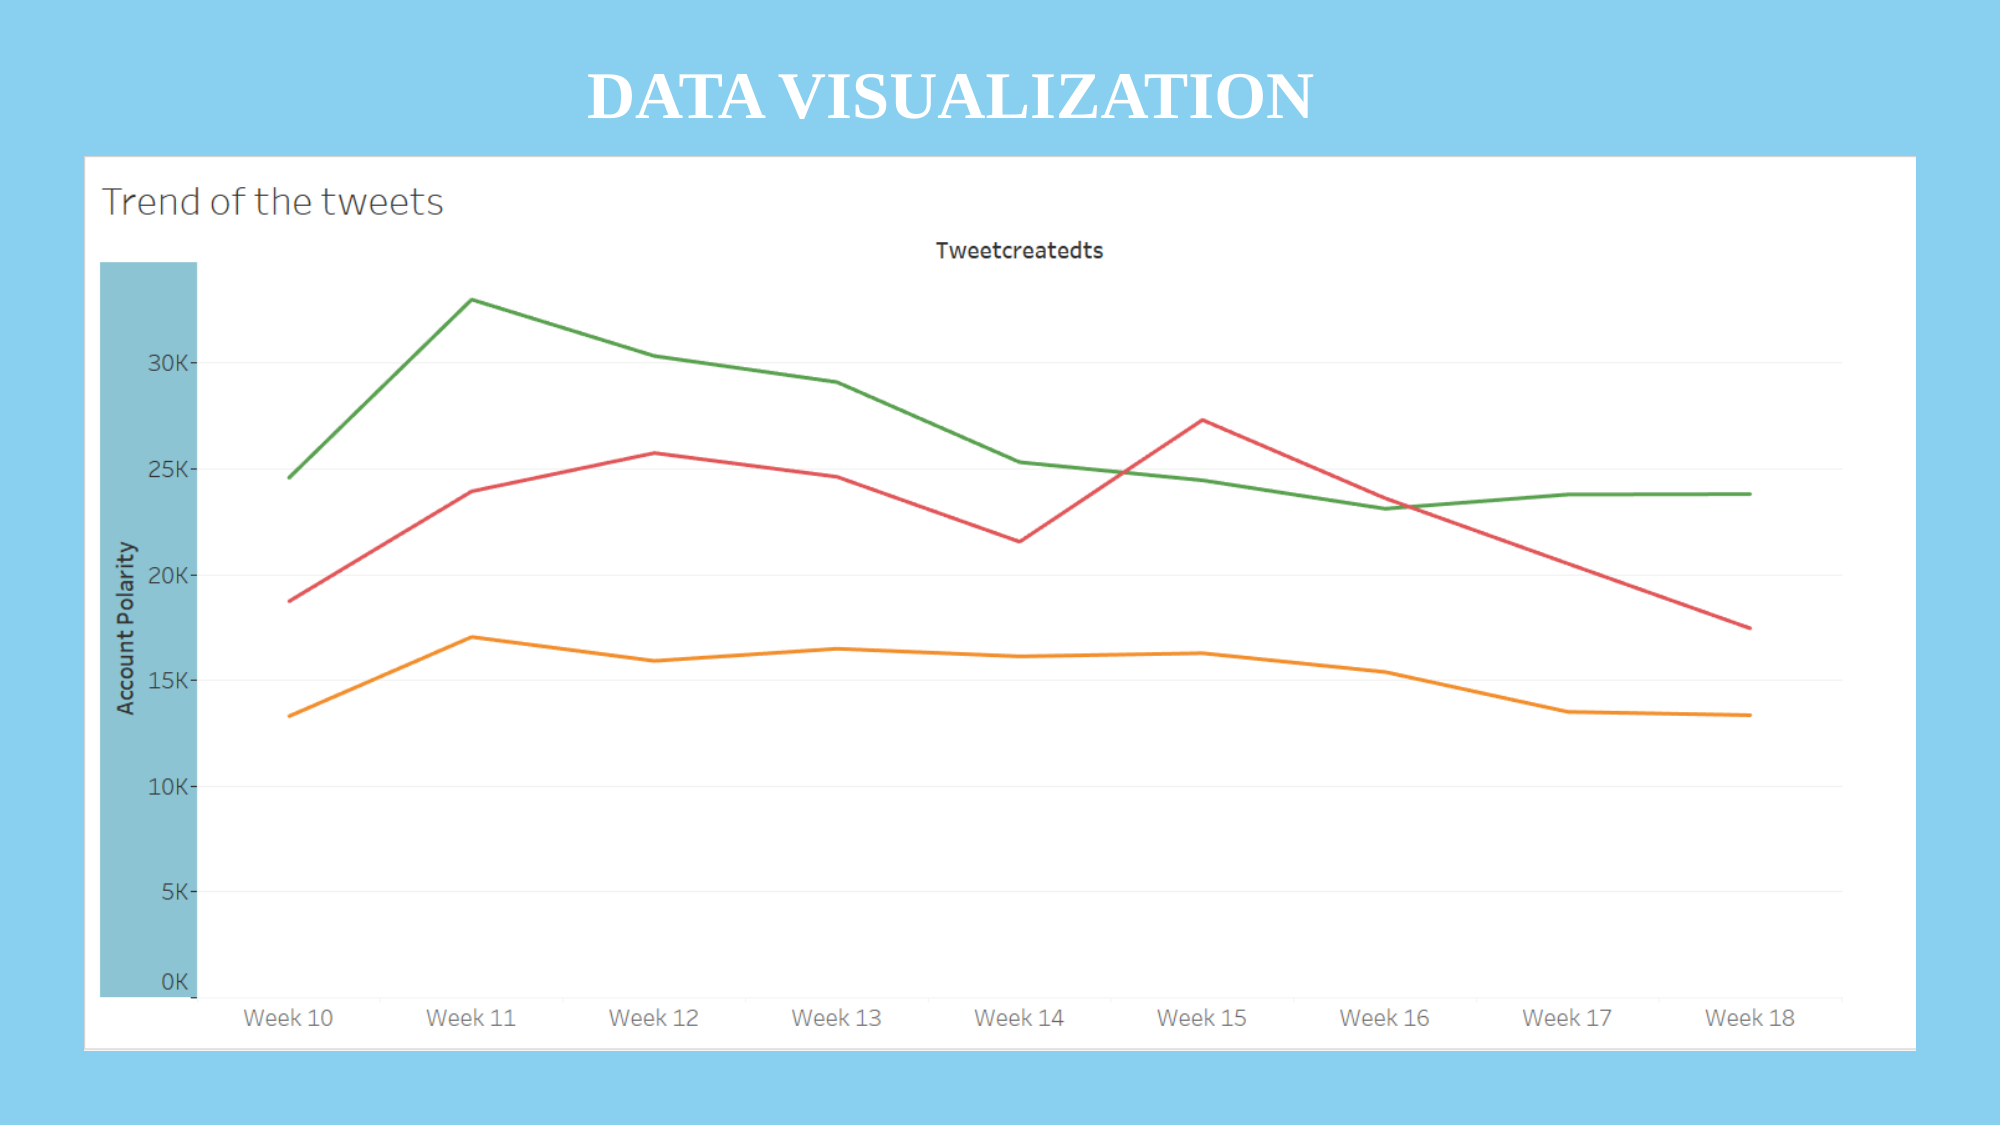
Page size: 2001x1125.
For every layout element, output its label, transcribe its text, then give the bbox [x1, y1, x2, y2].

text_box DATA VISUALIZATION [572, 43, 1428, 140]
picture [0, 0, 2000, 1125]
